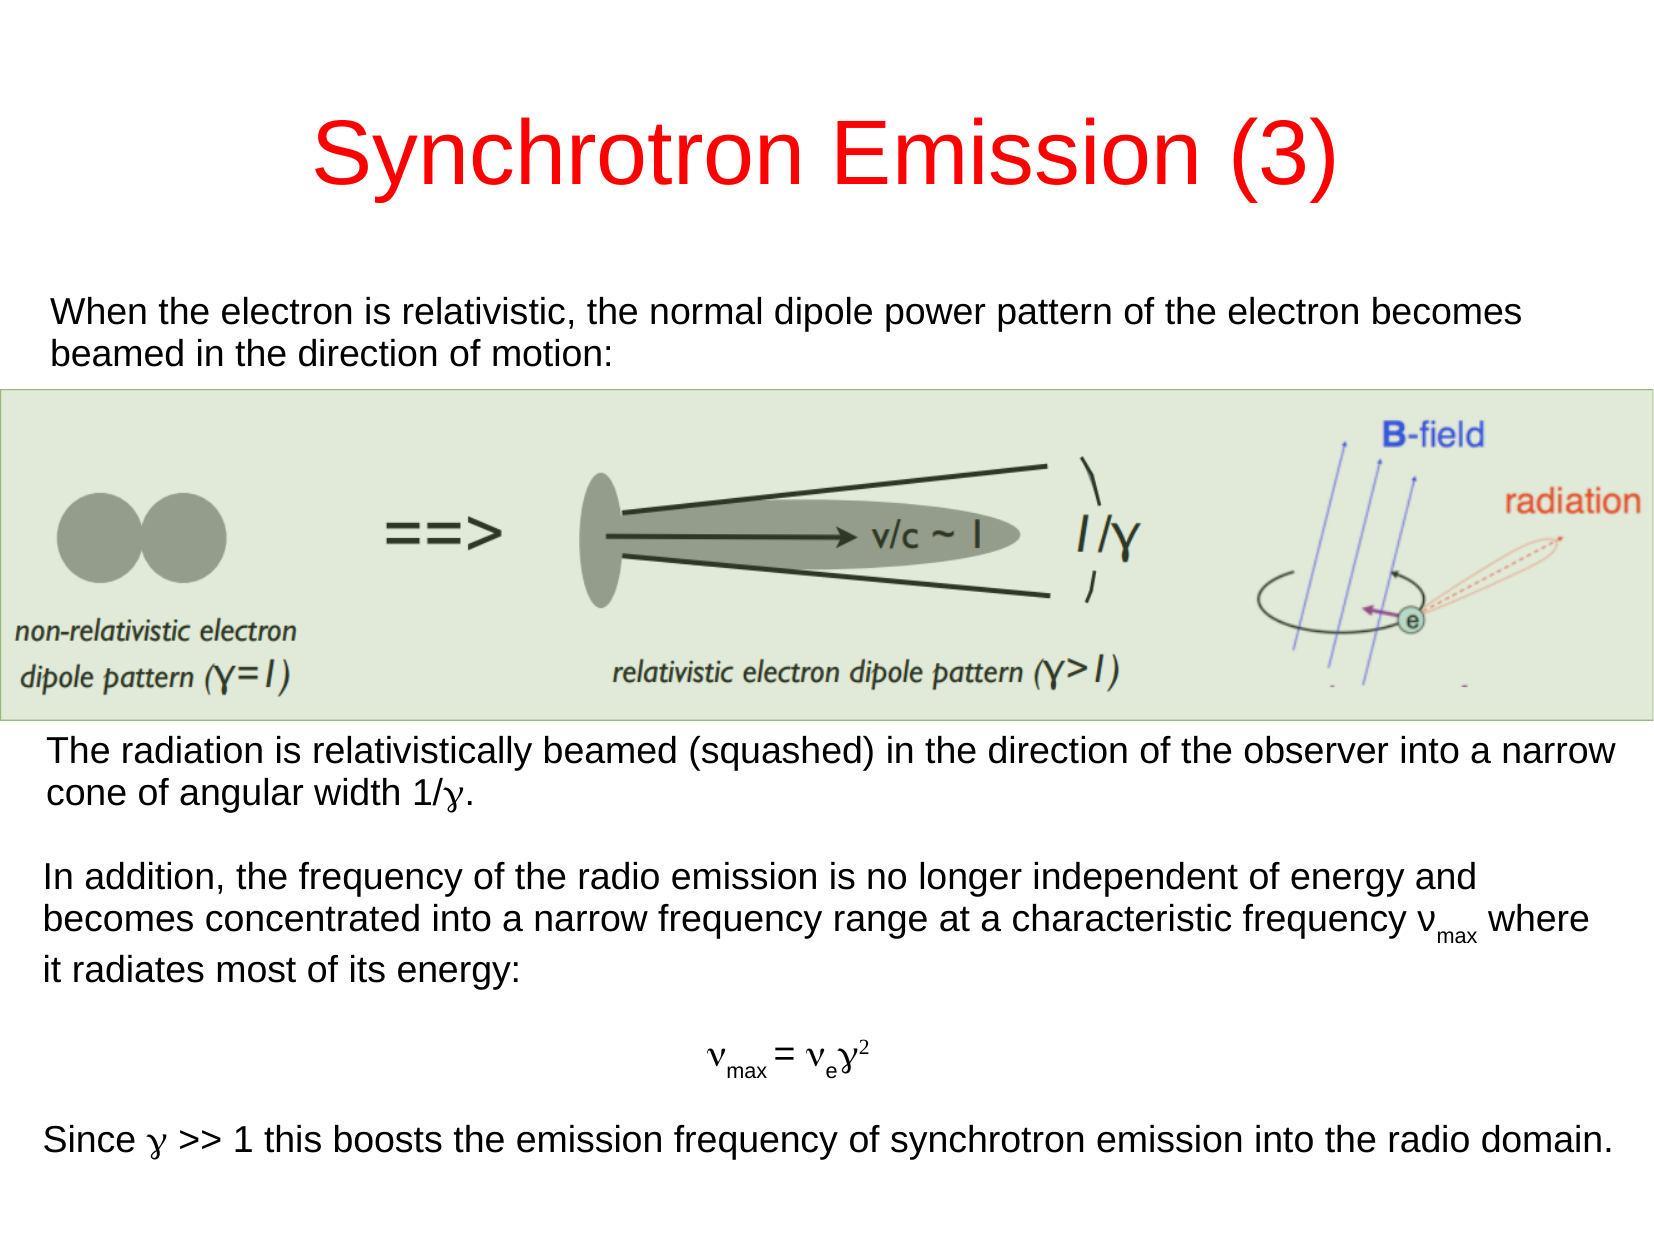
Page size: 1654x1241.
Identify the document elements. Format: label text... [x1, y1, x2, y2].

text_box In addition, the frequency of the radio emission is no longer independent of energy and becomes concentrated into a narrow frequency range at a characteristic frequency νmax where it radiates most of its energy: nmax = neg2 Since g >> 1 this boosts the emission frequency of synchrotron emission into the radio domain. [27, 848, 1630, 1193]
picture [0, 389, 1654, 721]
text_box When the electron is relativistic, the normal dipole power pattern of the electron becomes beamed in the direction of motion: [35, 283, 1549, 383]
text_box The radiation is relativistically beamed (squashed) in the direction of the observer into a narrow cone of angular width 1/g. [31, 721, 1642, 828]
title Synchrotron Emission (3) [82, 49, 1571, 257]
